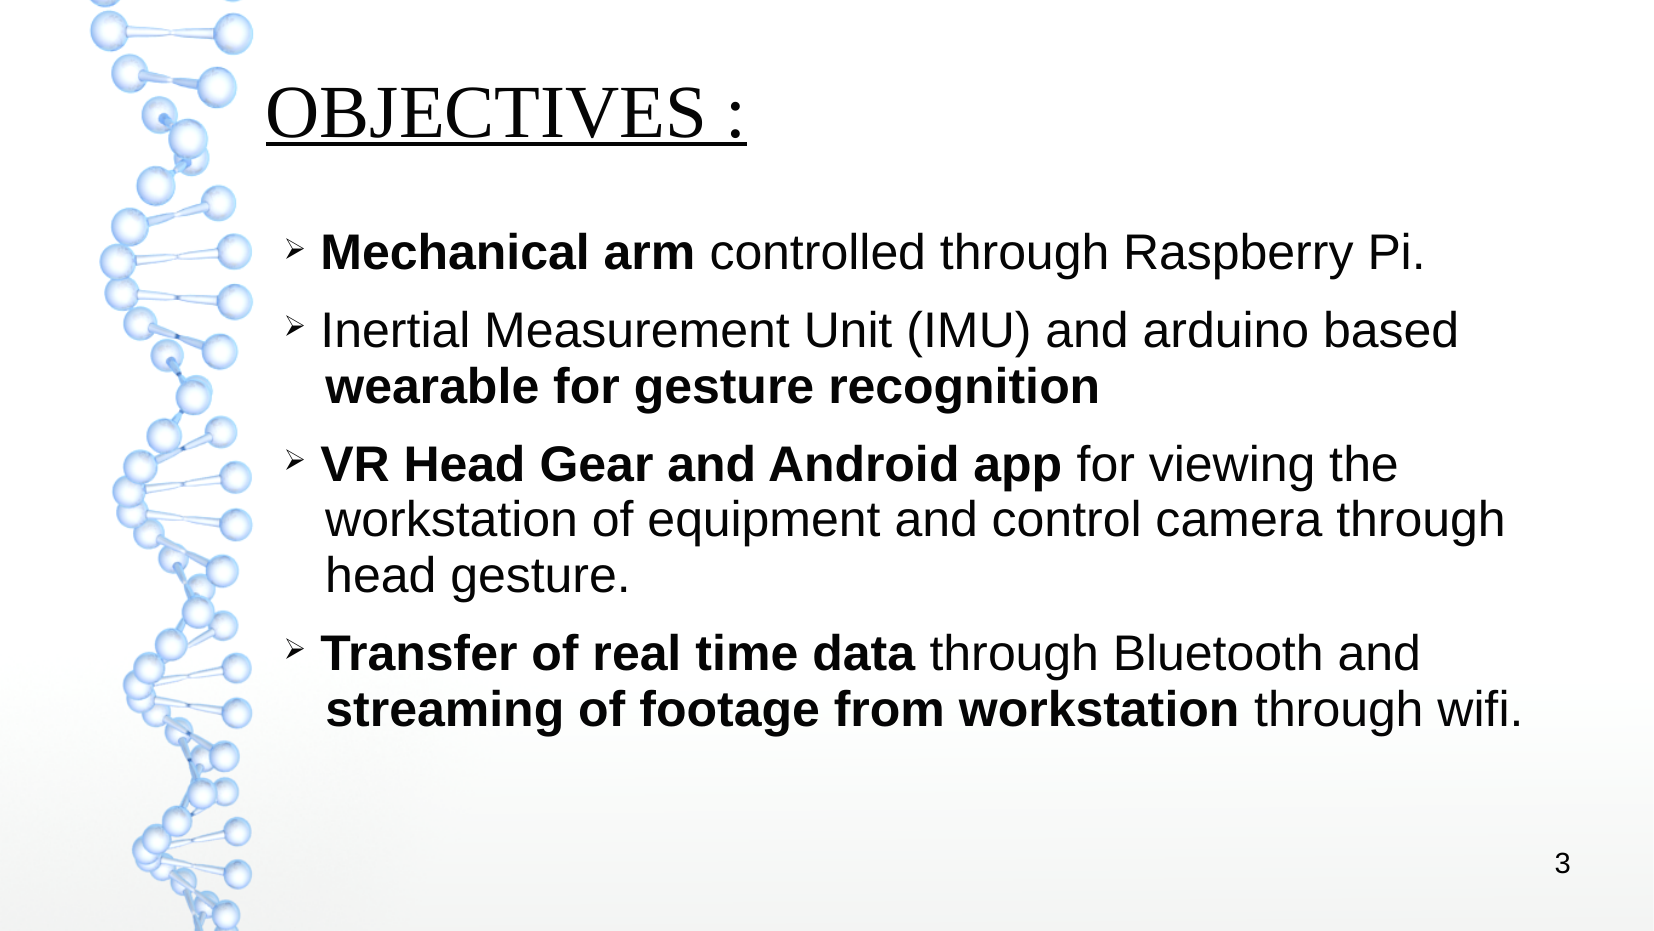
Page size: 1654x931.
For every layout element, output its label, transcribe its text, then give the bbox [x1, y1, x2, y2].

list Mechanical arm controlled through Raspberry Pi. Inertial Measurement Unit (IMU) and arduino based wearable for gesture recognition VR Head Gear and Android app for viewing the workstation of equipment and control camera through head gesture. Transfer of real time data through Bluetooth and streaming of footage from workstation through wifi. [265, 224, 1595, 764]
title OBJECTIVES : [265, 35, 1595, 189]
picture [0, 0, 1654, 931]
